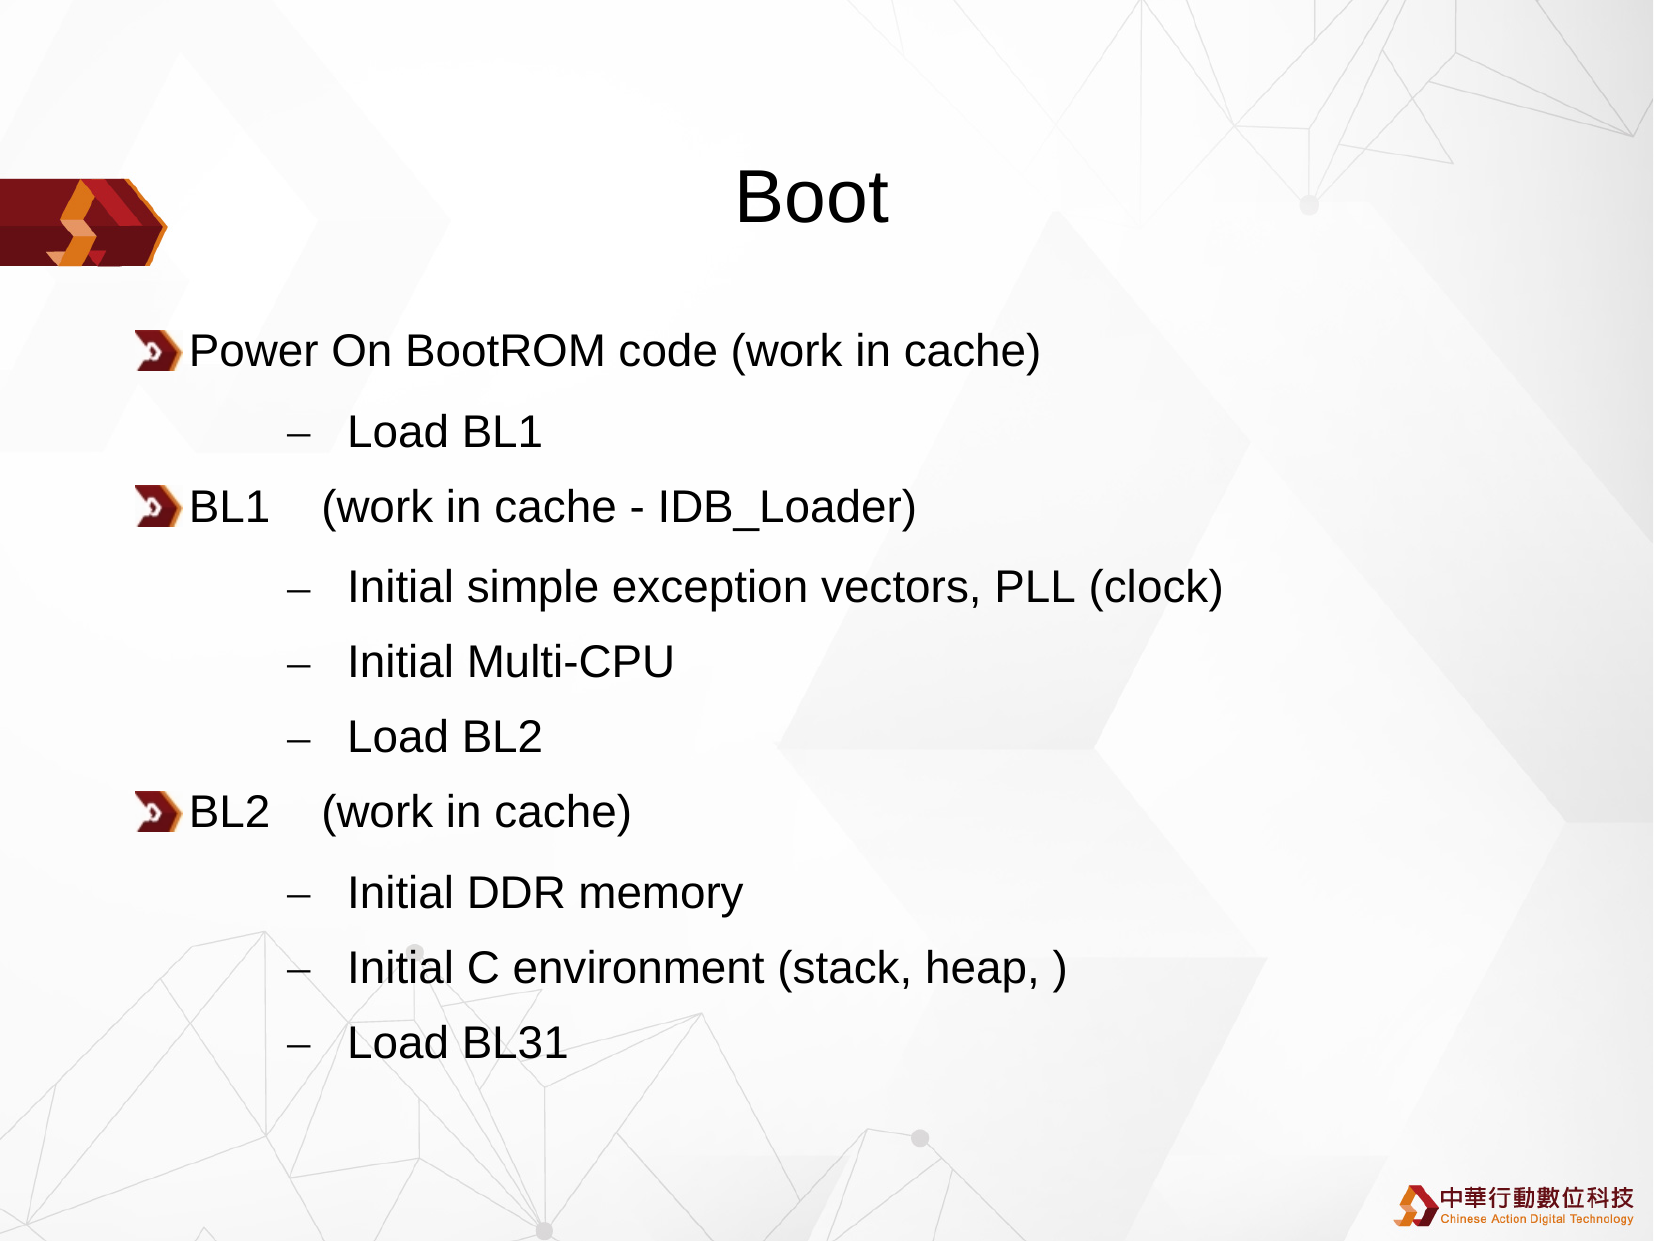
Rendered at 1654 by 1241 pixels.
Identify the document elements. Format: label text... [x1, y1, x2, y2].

title Boot [118, 112, 1506, 281]
picture [0, 0, 1654, 1241]
list Power On BootROM code (work in cache) Load BL1 BL1 (work in cache - IDB_Loader) Initial simple exception vectors, PLL (clock) Initial Multi-CPU Load BL2 BL2 (work in cache) Initial DDR memory Initial C environment (stack, heap, ) Load BL31 [118, 324, 1571, 1074]
